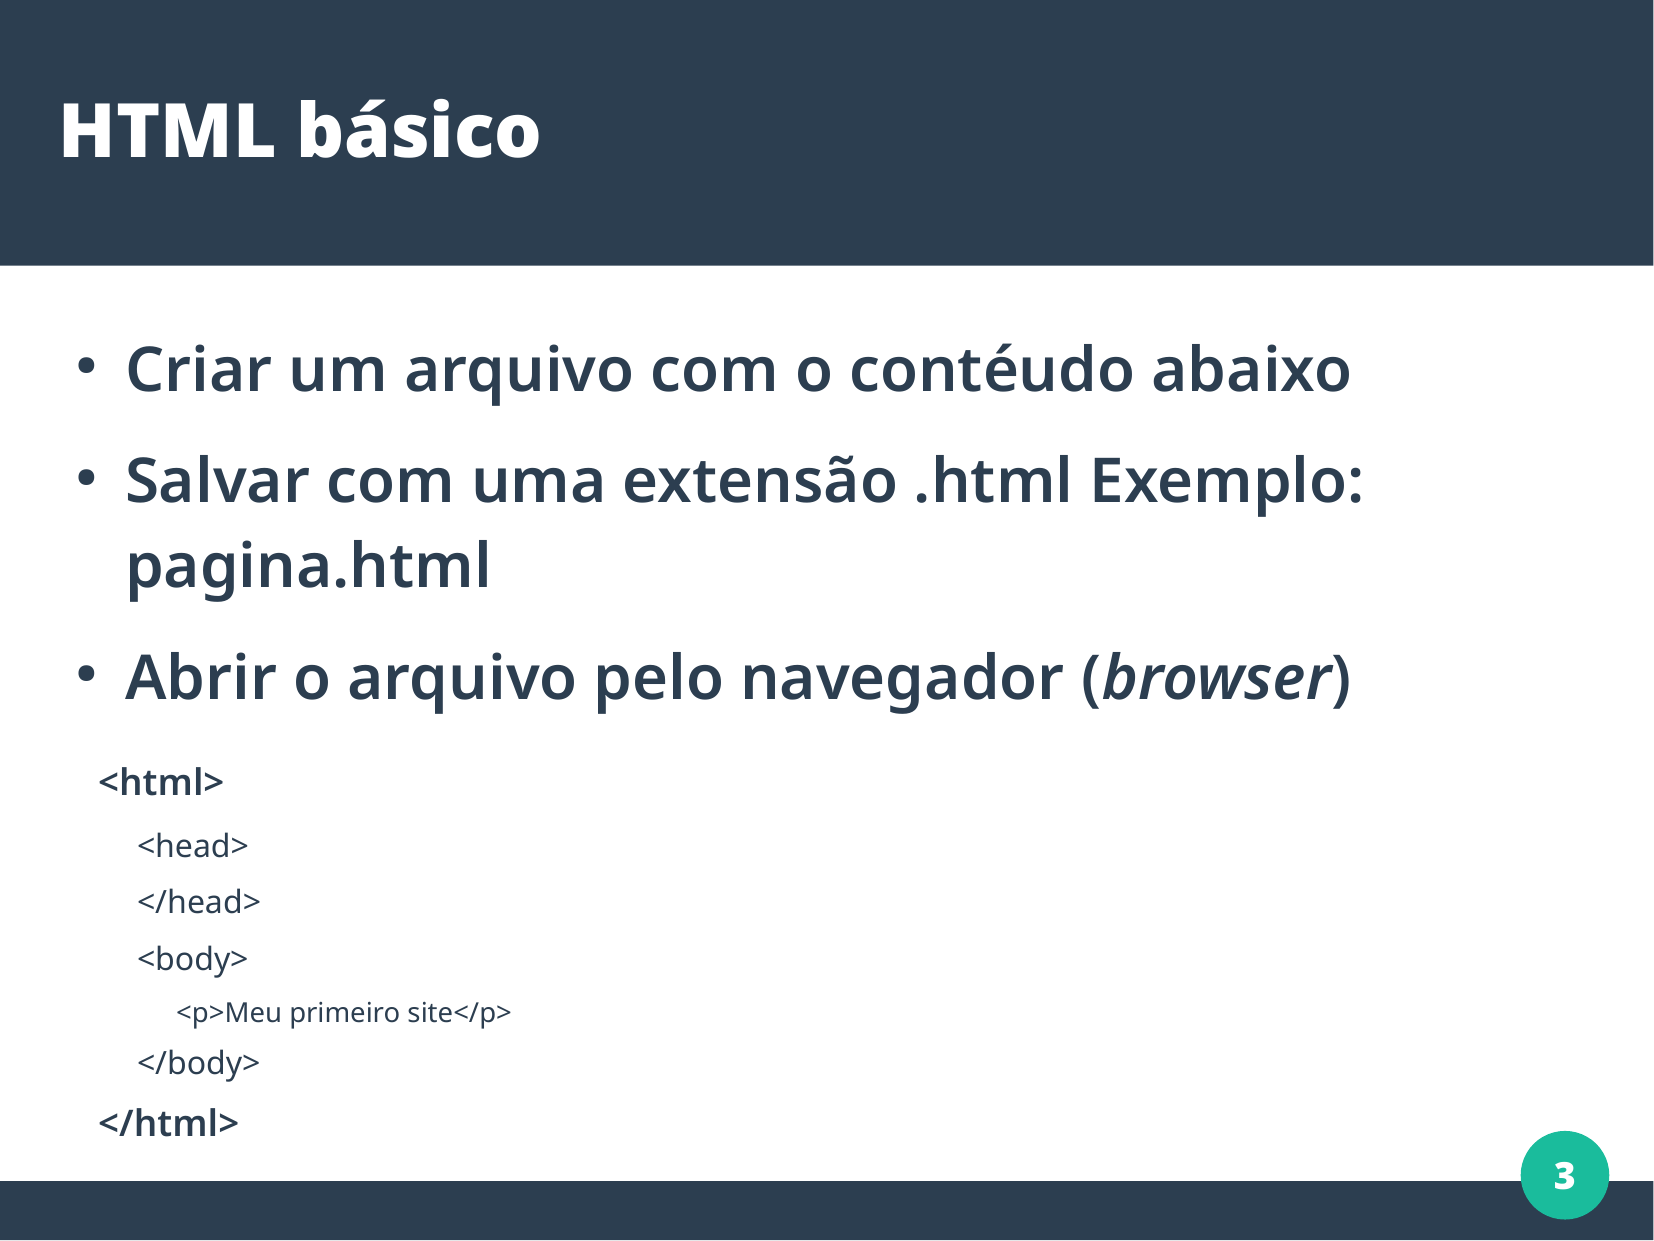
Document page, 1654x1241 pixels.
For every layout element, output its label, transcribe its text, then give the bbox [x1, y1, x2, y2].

title HTML básico [59, 49, 1595, 207]
list Criar um arquivo com o contéudo abaixo Salvar com uma extensão .html Exemplo: pagina.html Abrir o arquivo pelo navegador (browser) [59, 324, 1595, 720]
list <html> <head> </head> <body> <p>Meu primeiro site</p> </body> </html> [59, 756, 1595, 1151]
